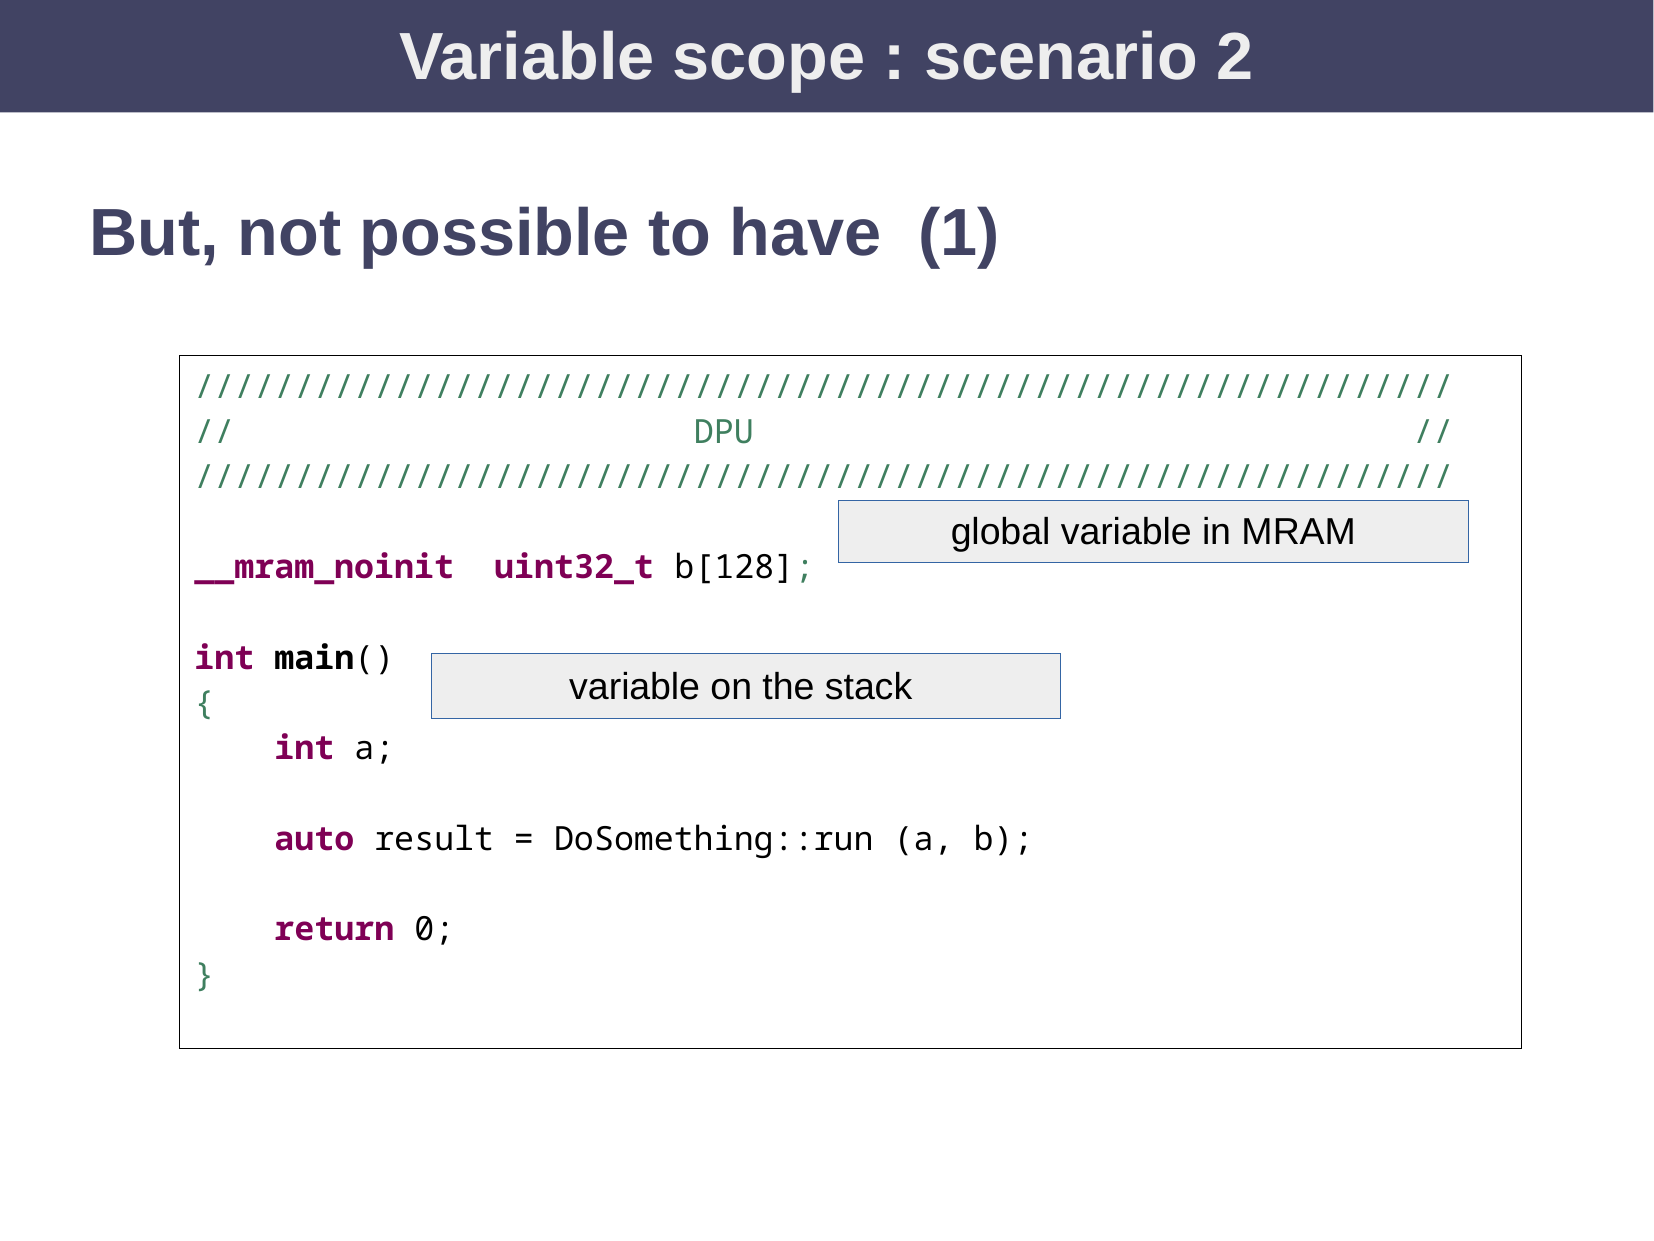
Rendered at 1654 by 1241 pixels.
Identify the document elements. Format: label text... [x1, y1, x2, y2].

text_box global variable in MRAM [838, 500, 1469, 563]
text_box variable on the stack [431, 653, 1061, 719]
text_box /////////////////////////////////////////////////////////////// // DPU // /////////////////////////////////////////////////////////////// __mram_noinit uint32_t b[128]; int main() { int a; auto result = DoSomething::run (a, b); return 0; } [179, 355, 1522, 1035]
text_box But, not possible to have (1) [75, 187, 1613, 278]
text_box Variable scope : scenario 2 [0, 0, 1654, 113]
